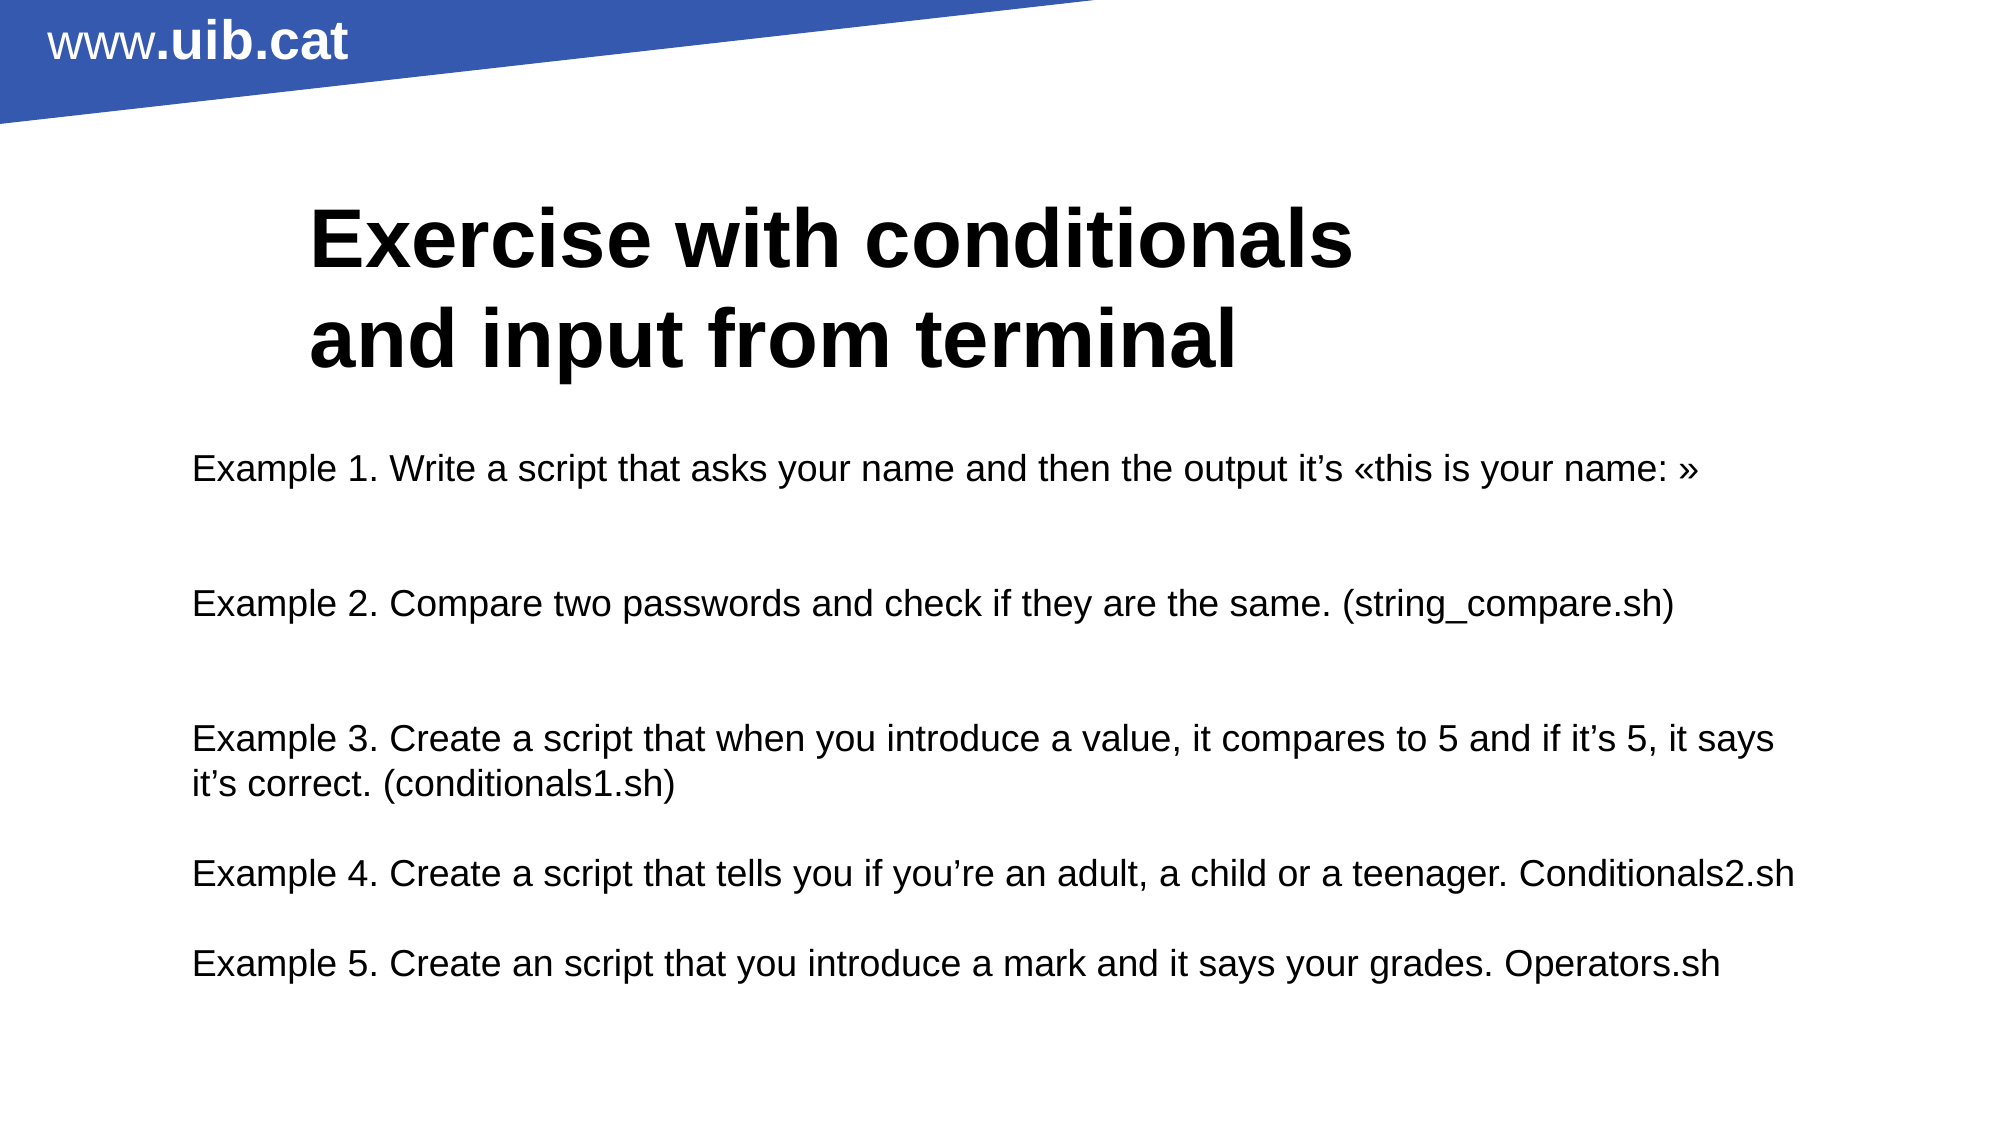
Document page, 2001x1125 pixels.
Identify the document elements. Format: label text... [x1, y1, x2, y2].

text_box Example 1. Write a script that asks your name and then the output it’s «this is your name: » Example 2. Compare two passwords and check if they are the same. (string_compare.sh) Example 3. Create a script that when you introduce a value, it compares to 5 and if it’s 5, it says it’s correct. (conditionals1.sh) Example 4. Create a script that tells you if you’re an adult, a child or a teenager. Conditionals2.sh Example 5. Create an script that you introduce a mark and it says your grades. Operators.sh [177, 437, 1831, 709]
text_box Exercise with conditionals and input from terminal [295, 177, 1418, 285]
